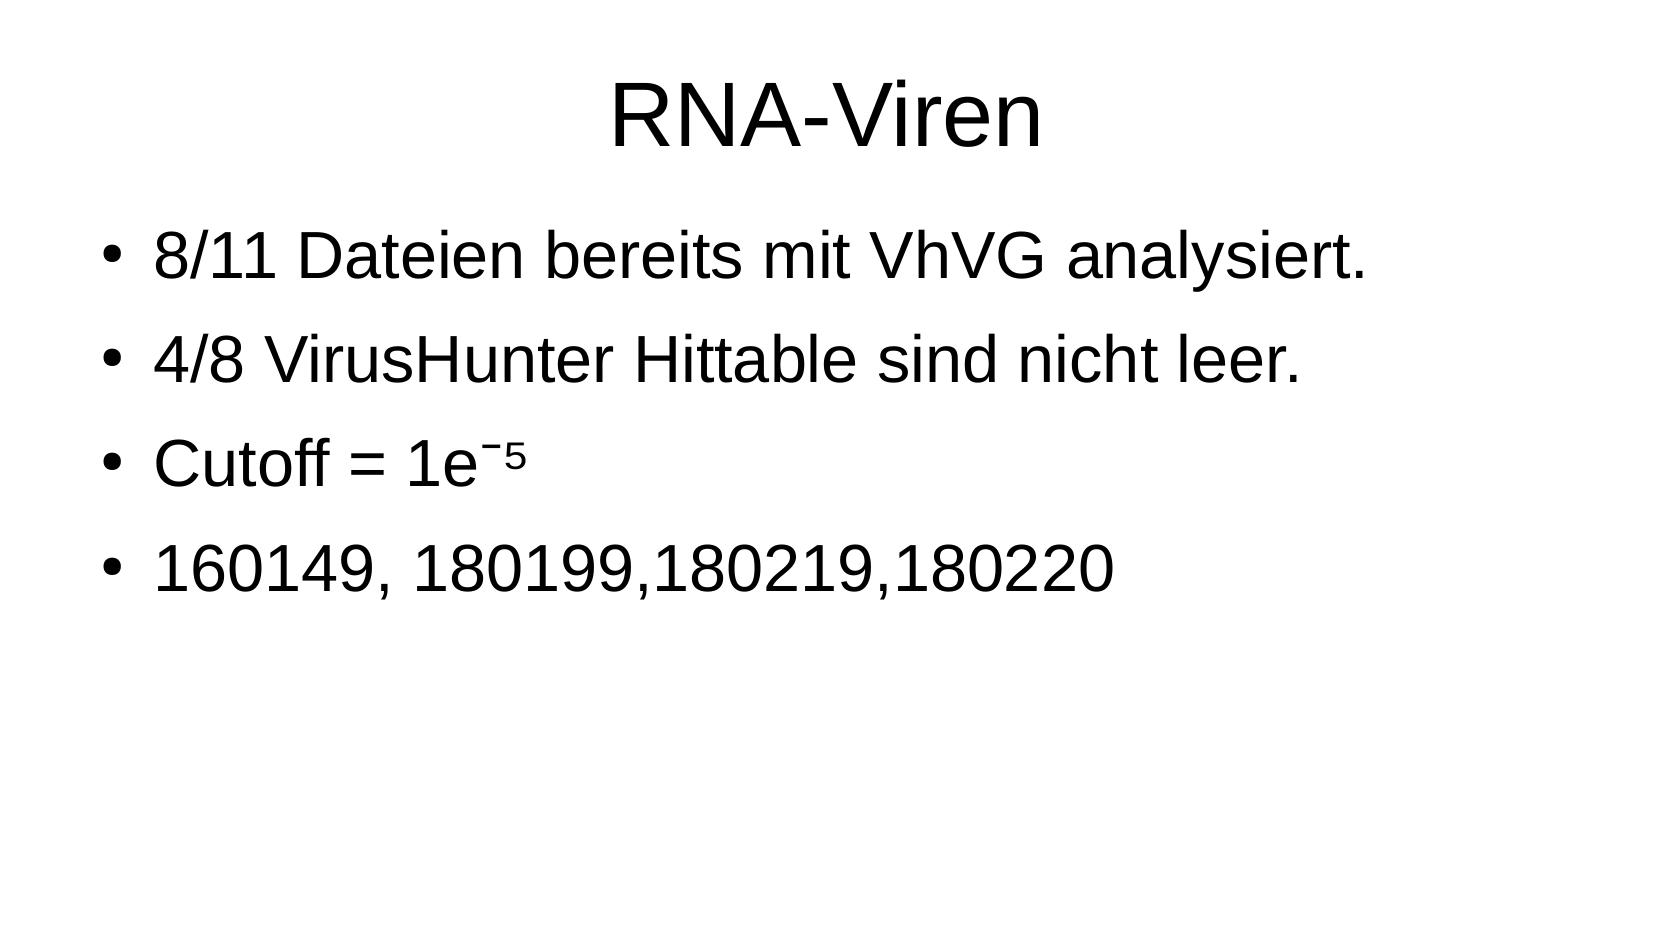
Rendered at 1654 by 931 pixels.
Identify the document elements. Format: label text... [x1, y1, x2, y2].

list 8/11 Dateien bereits mit VhVG analysiert. 4/8 VirusHunter Hittable sind nicht leer. Cutoff = 1e⁻⁵ 160149, 180199,180219,180220 [82, 217, 1571, 758]
title RNA-Viren [82, 37, 1571, 193]
